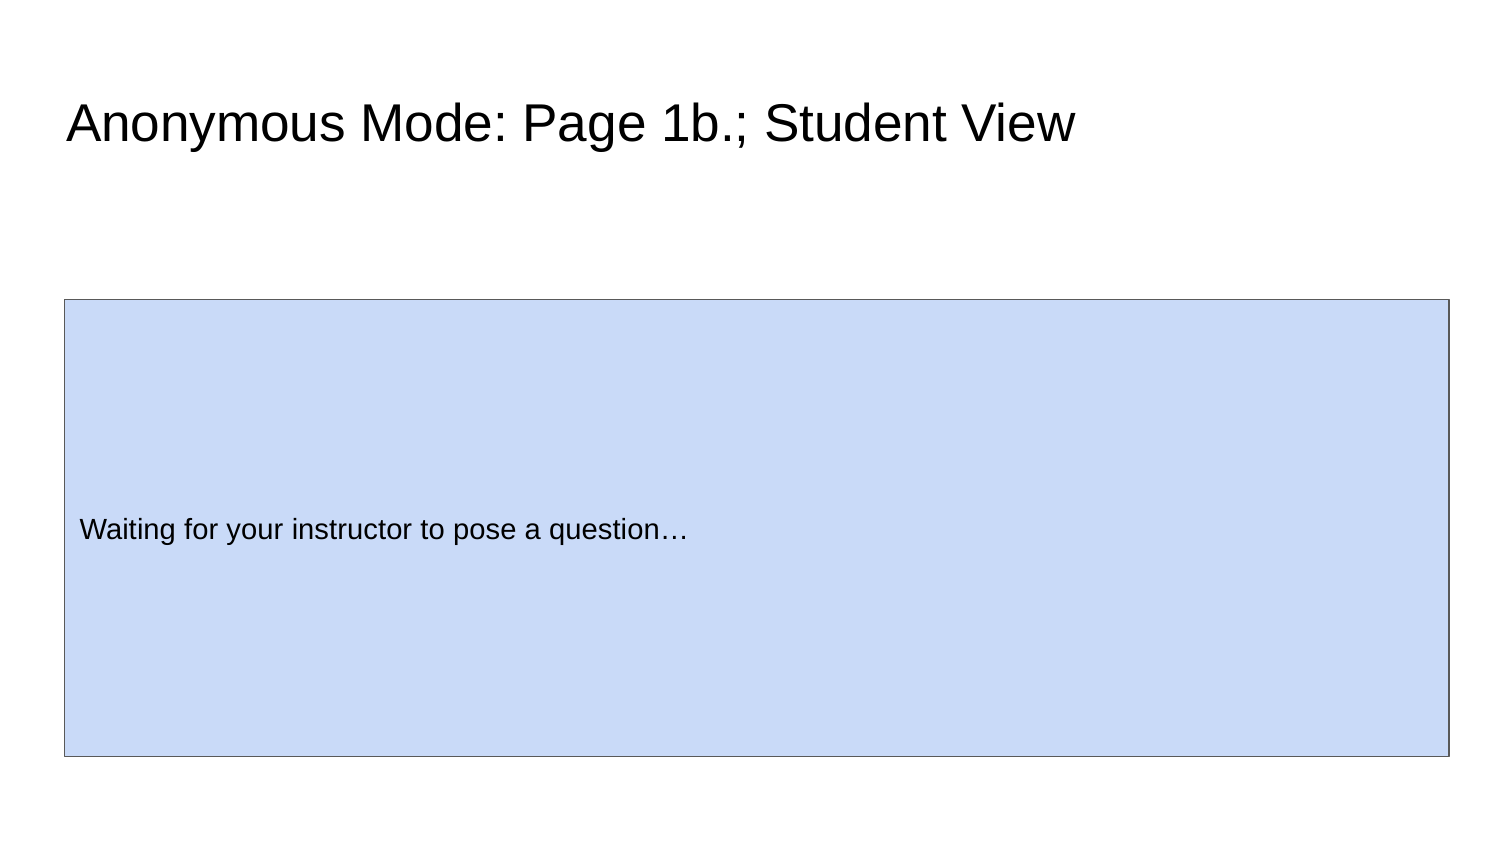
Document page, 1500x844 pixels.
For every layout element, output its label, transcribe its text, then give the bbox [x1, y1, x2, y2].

title Anonymous Mode: Page 1b.; Student View [51, 72, 1449, 167]
text_box Waiting for your instructor to pose a question… [64, 299, 1449, 757]
